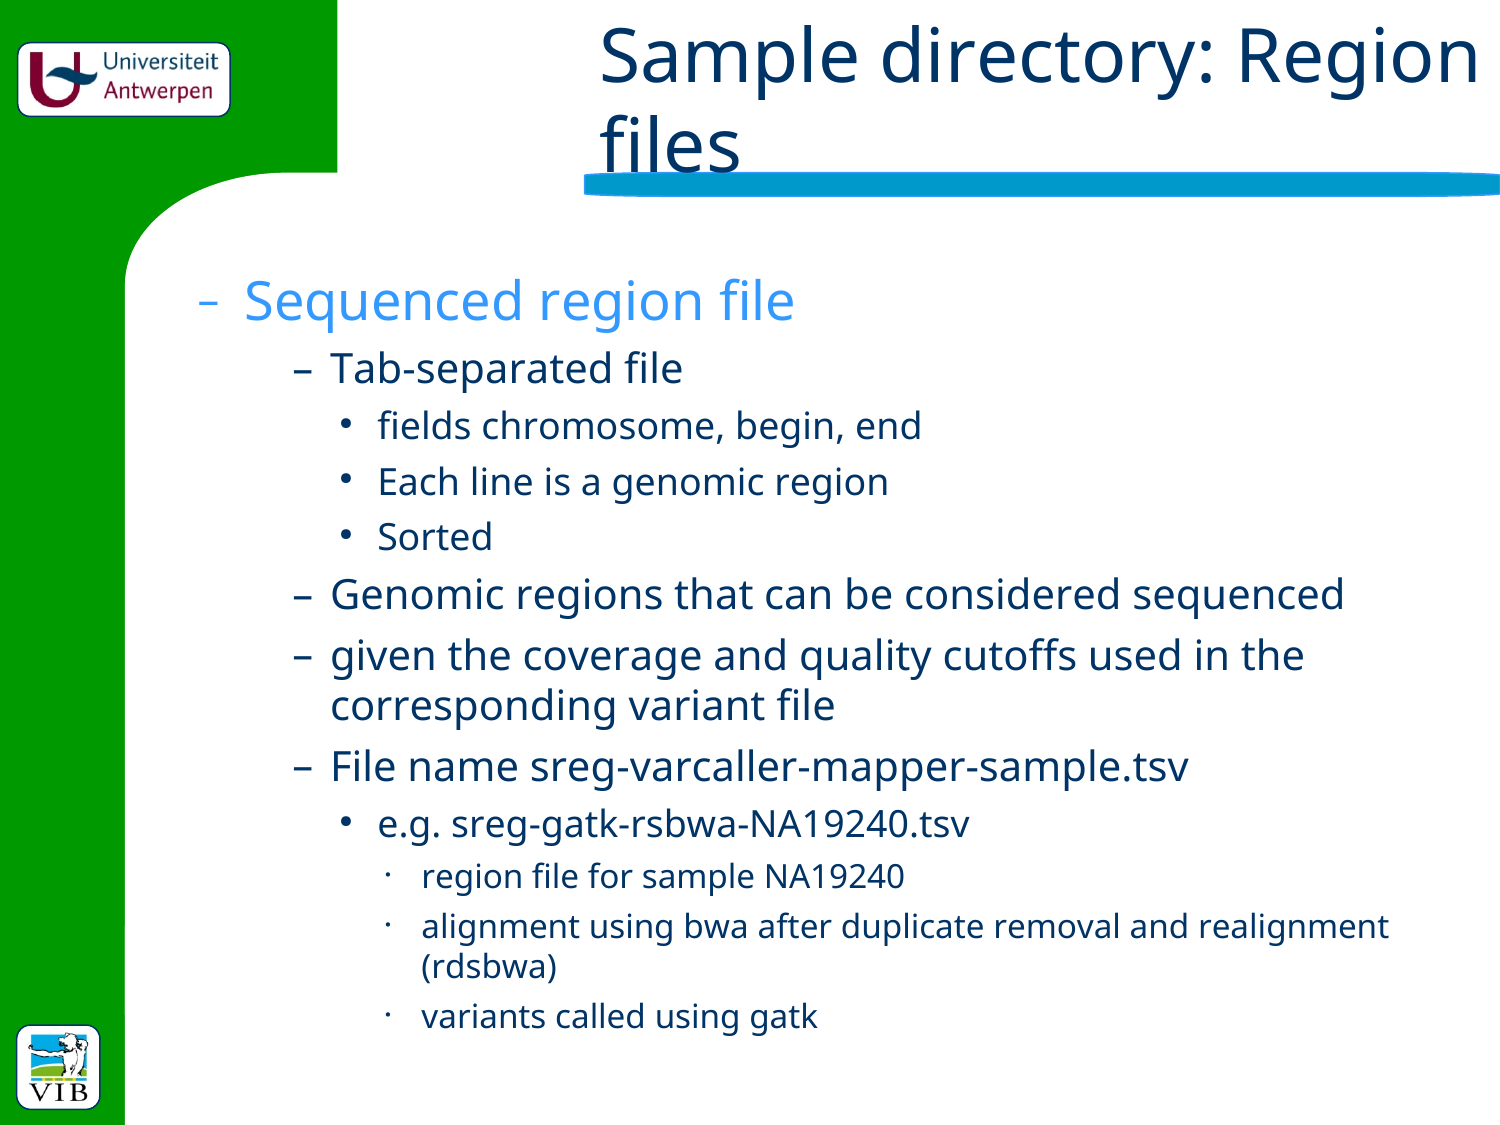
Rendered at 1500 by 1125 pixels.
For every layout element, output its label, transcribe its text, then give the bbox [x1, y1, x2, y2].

list Sequenced region file Tab-separated file fields chromosome, begin, end Each line is a genomic region Sorted Genomic regions that can be considered sequenced given the coverage and quality cutoffs used in the corresponding variant file File name sreg-varcaller-mapper-sample.tsv e.g. sreg-gatk-rsbwa-NA19240.tsv region file for sample NA19240 alignment using bwa after duplicate removal and realignment (rdsbwa) variants called using gatk [159, 258, 1465, 1085]
picture [25, 1029, 91, 1107]
title Sample directory: Region files [584, 0, 1500, 195]
picture [25, 47, 223, 112]
